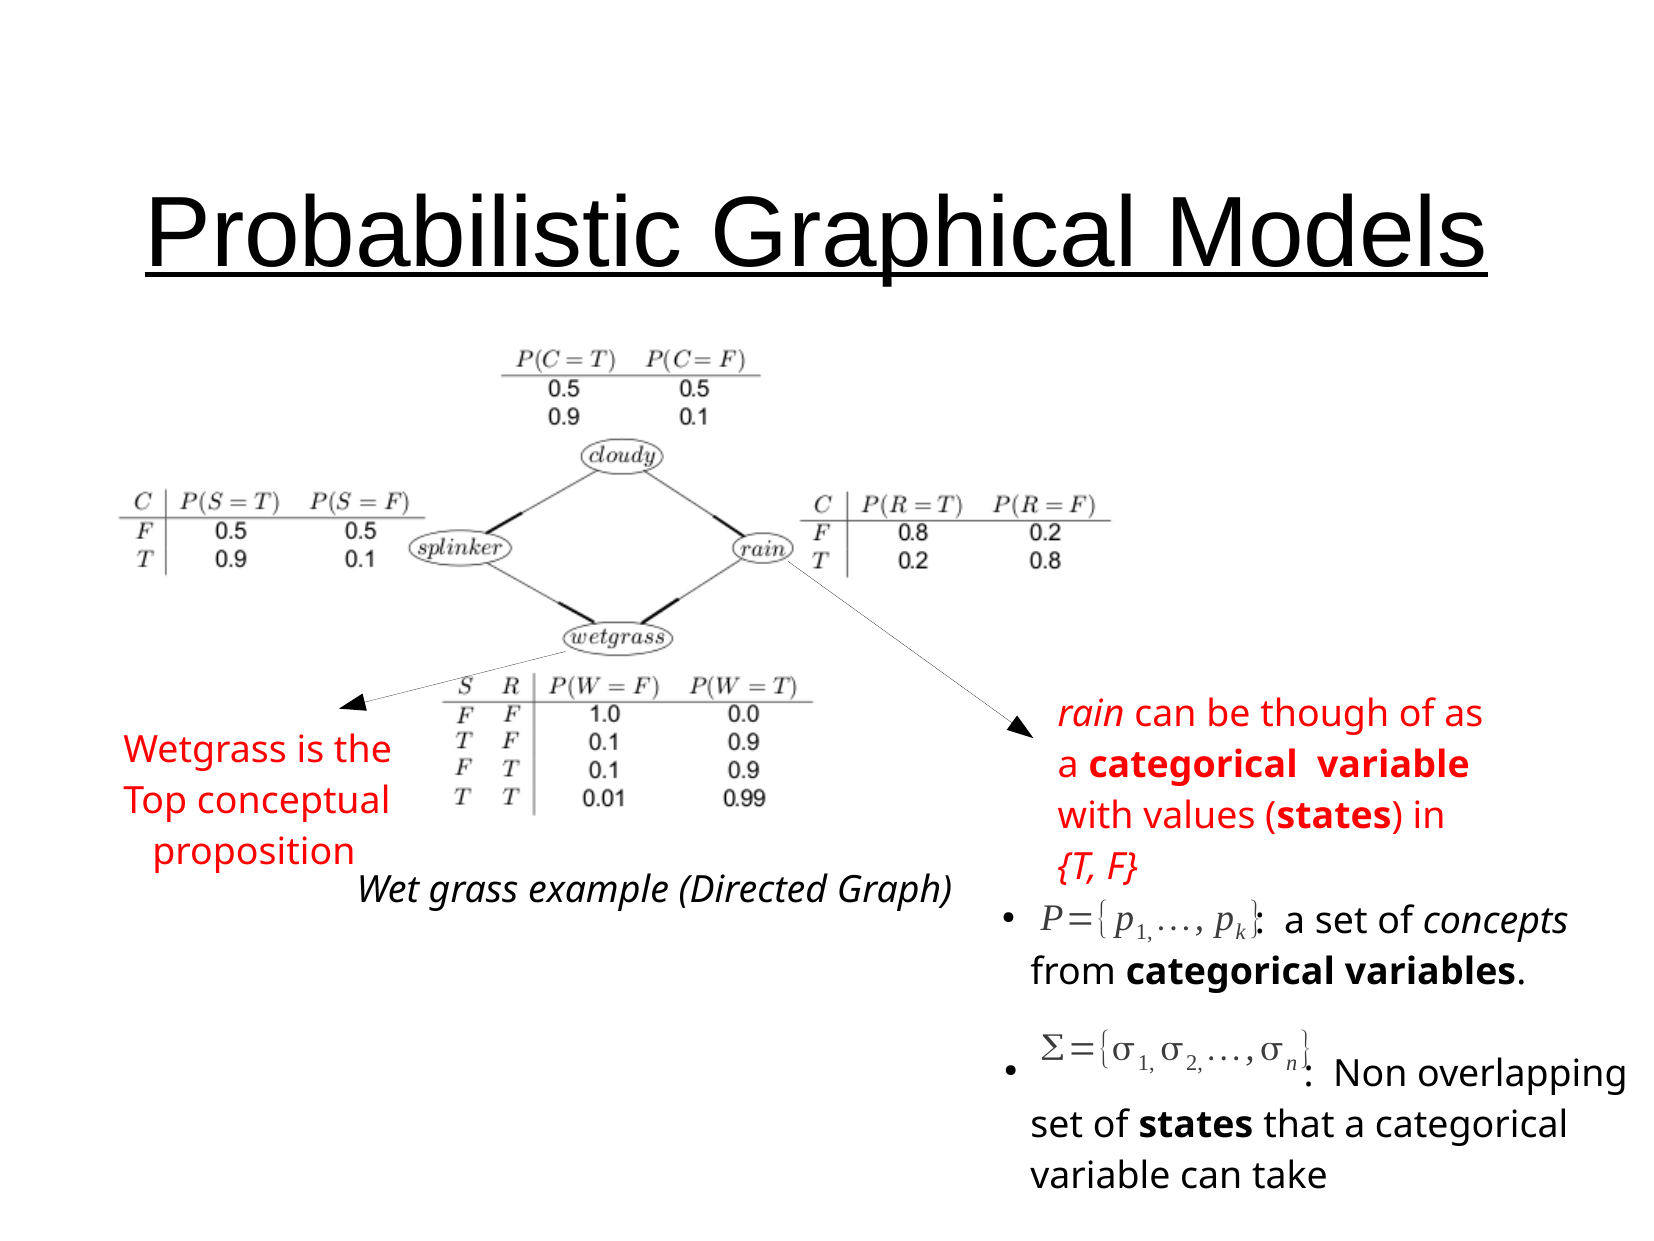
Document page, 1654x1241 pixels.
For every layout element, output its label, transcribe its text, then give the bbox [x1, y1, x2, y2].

text_box Wetgrass is the Top conceptual proposition [108, 715, 387, 867]
picture [106, 331, 1122, 833]
chart [1031, 1027, 1321, 1075]
text_box Wet grass example (Directed Graph) [341, 854, 945, 916]
text_box rain can be though of as a categorical variable with values (states) in {T, F} [1042, 679, 1470, 876]
text_box : a set of concepts from categorical variables. : Non overlapping set of states that a categorical variable can take [944, 885, 1654, 1241]
chart [1031, 897, 1270, 945]
text_box Probabilistic Graphical Models [129, 168, 1517, 296]
